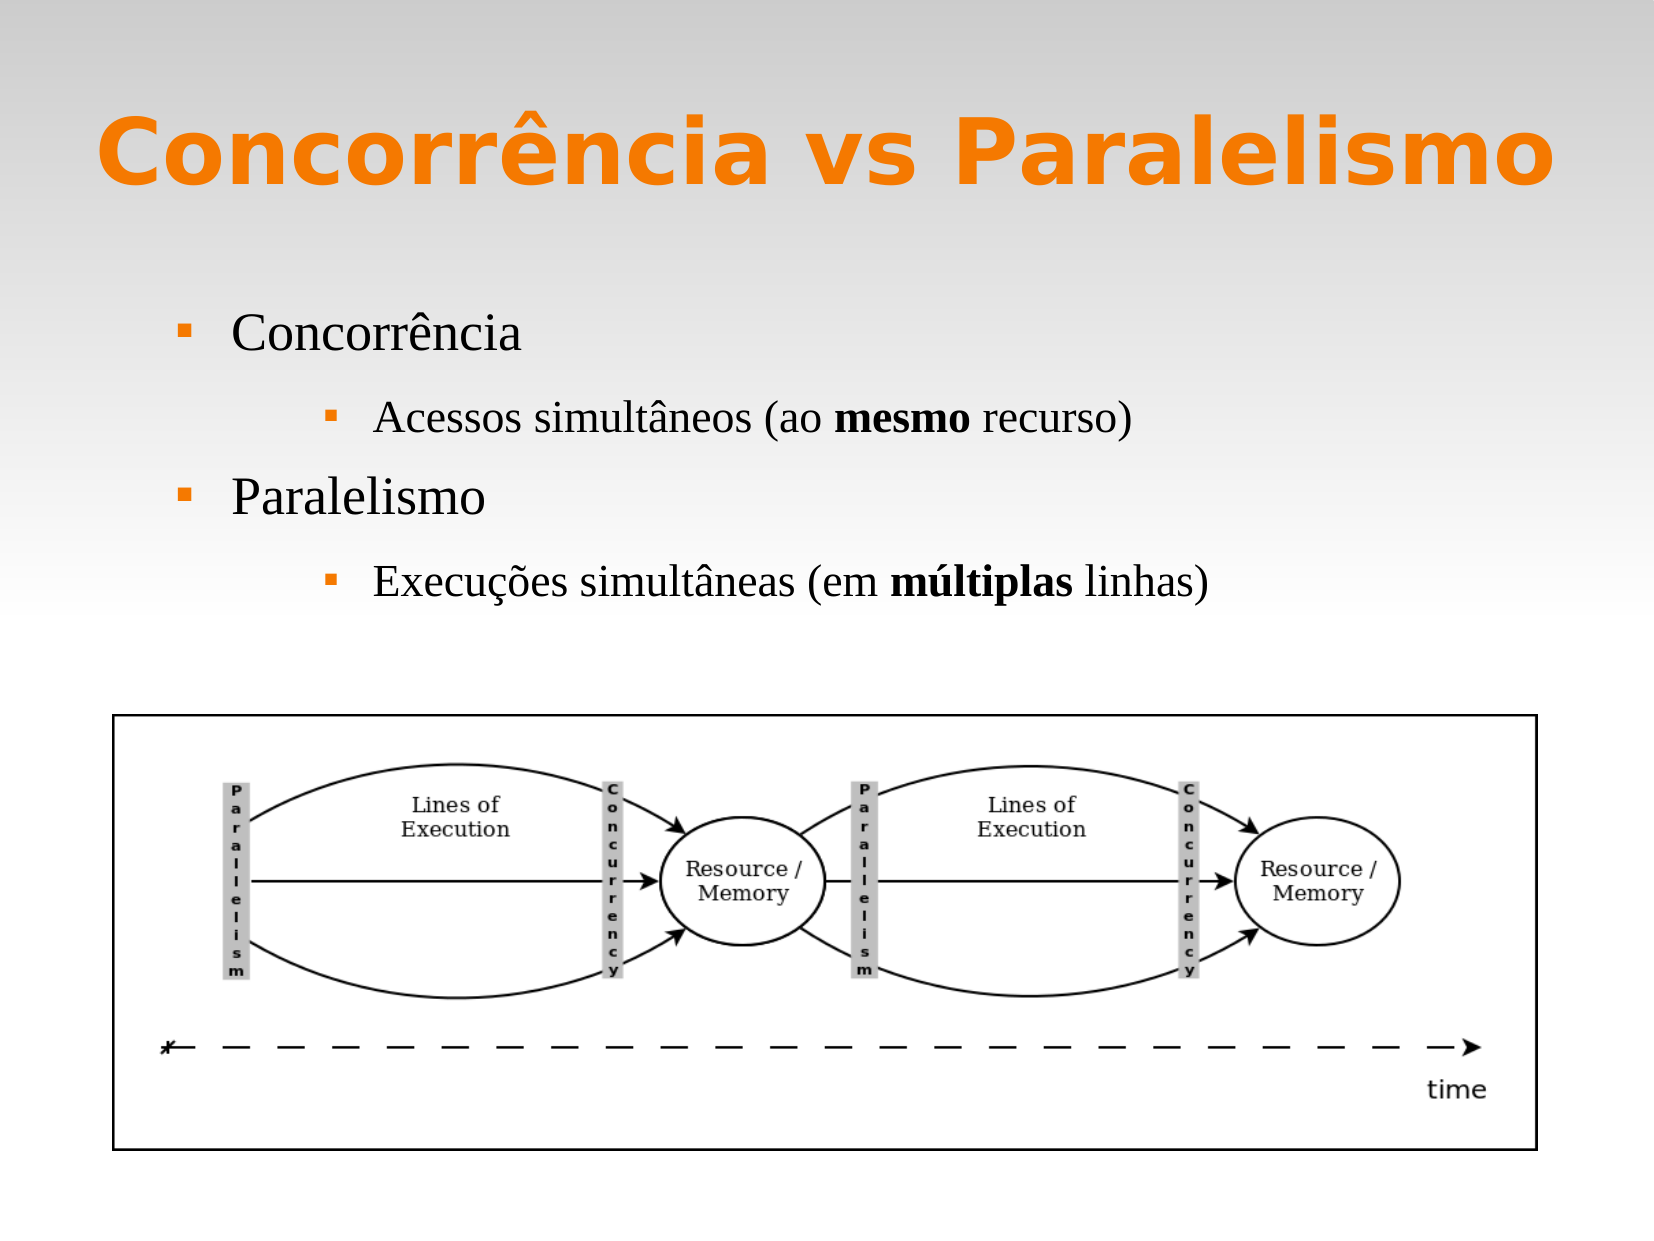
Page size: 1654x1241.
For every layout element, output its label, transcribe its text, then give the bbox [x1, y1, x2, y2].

picture [112, 714, 1538, 1151]
list Concorrência Acessos simultâneos (ao mesmo recurso) Paralelismo Execuções simultâneas (em múltiplas linhas) [89, 302, 1463, 1121]
title Concorrência vs Paralelismo [82, 49, 1571, 257]
